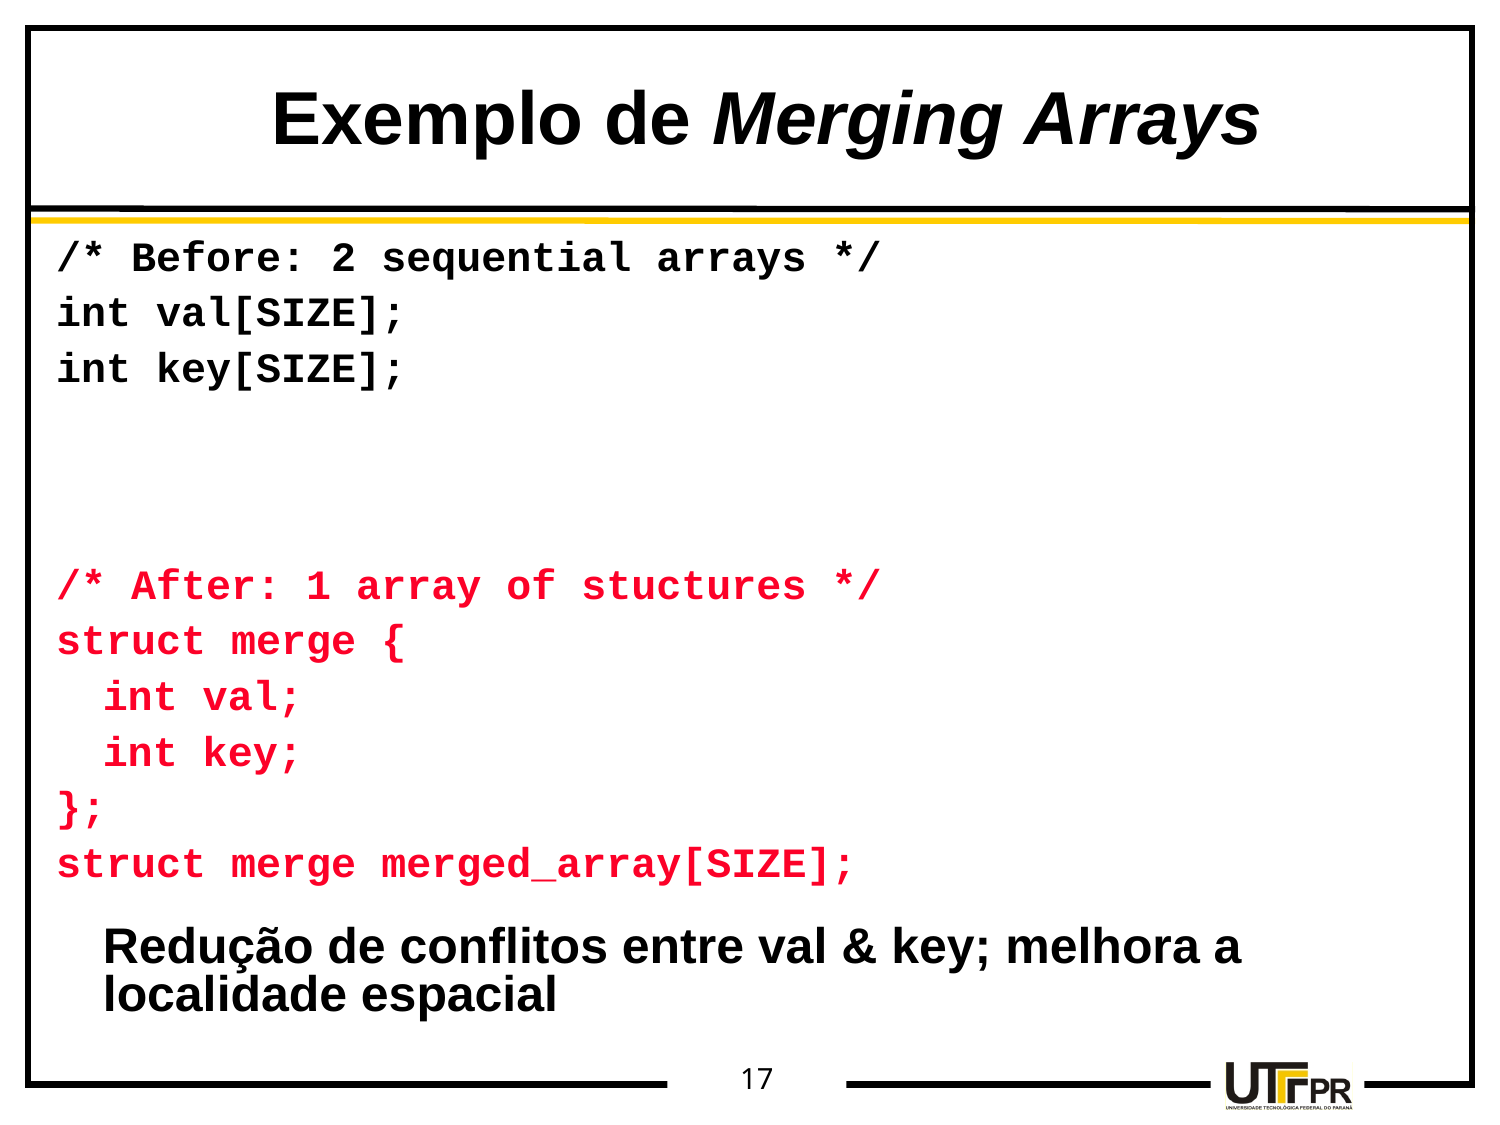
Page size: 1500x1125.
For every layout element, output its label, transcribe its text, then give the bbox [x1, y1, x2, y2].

title Exemplo de Merging Arrays [29, 25, 1477, 213]
list /* Before: 2 sequential arrays */ int val[SIZE]; int key[SIZE]; /* After: 1 array of stuctures */ struct merge { int val; int key; }; struct merge merged_array[SIZE]; Redução de conflitos entre val & key; melhora a localidade espacial [41, 231, 1477, 1125]
